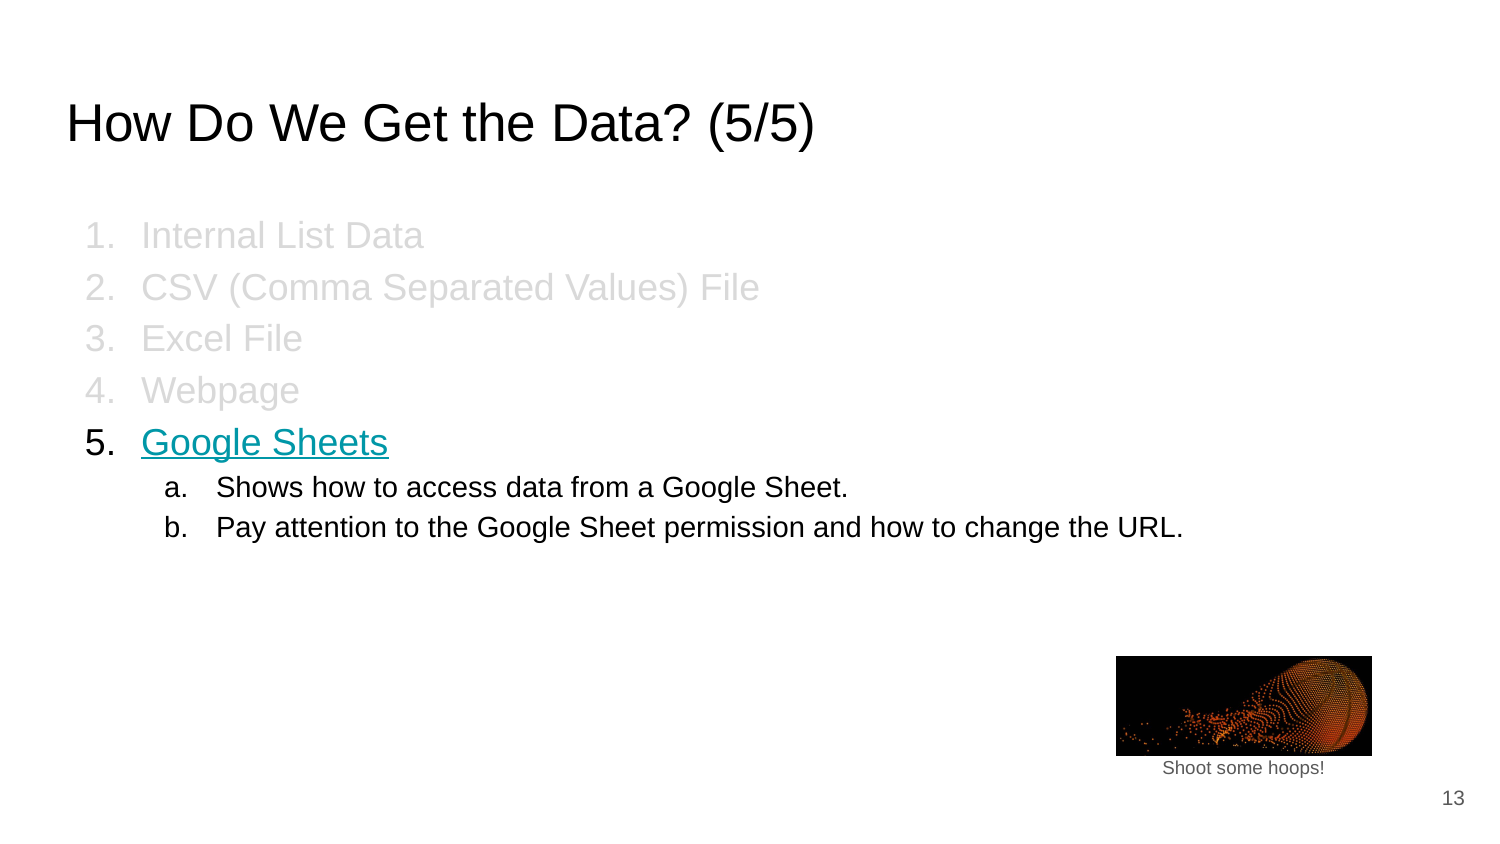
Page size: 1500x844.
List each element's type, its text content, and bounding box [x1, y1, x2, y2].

title How Do We Get the Data? (5/5) [51, 72, 1449, 167]
list Internal List Data CSV (Comma Separated Values) File Excel File Webpage Google Sheets Shows how to access data from a Google Sheet. Pay attention to the Google Sheet permission and how to change the URL. [51, 189, 1434, 561]
text_box Shoot some hoops! [1115, 755, 1372, 778]
picture [1116, 656, 1372, 755]
slide_number <number> [1389, 764, 1480, 830]
